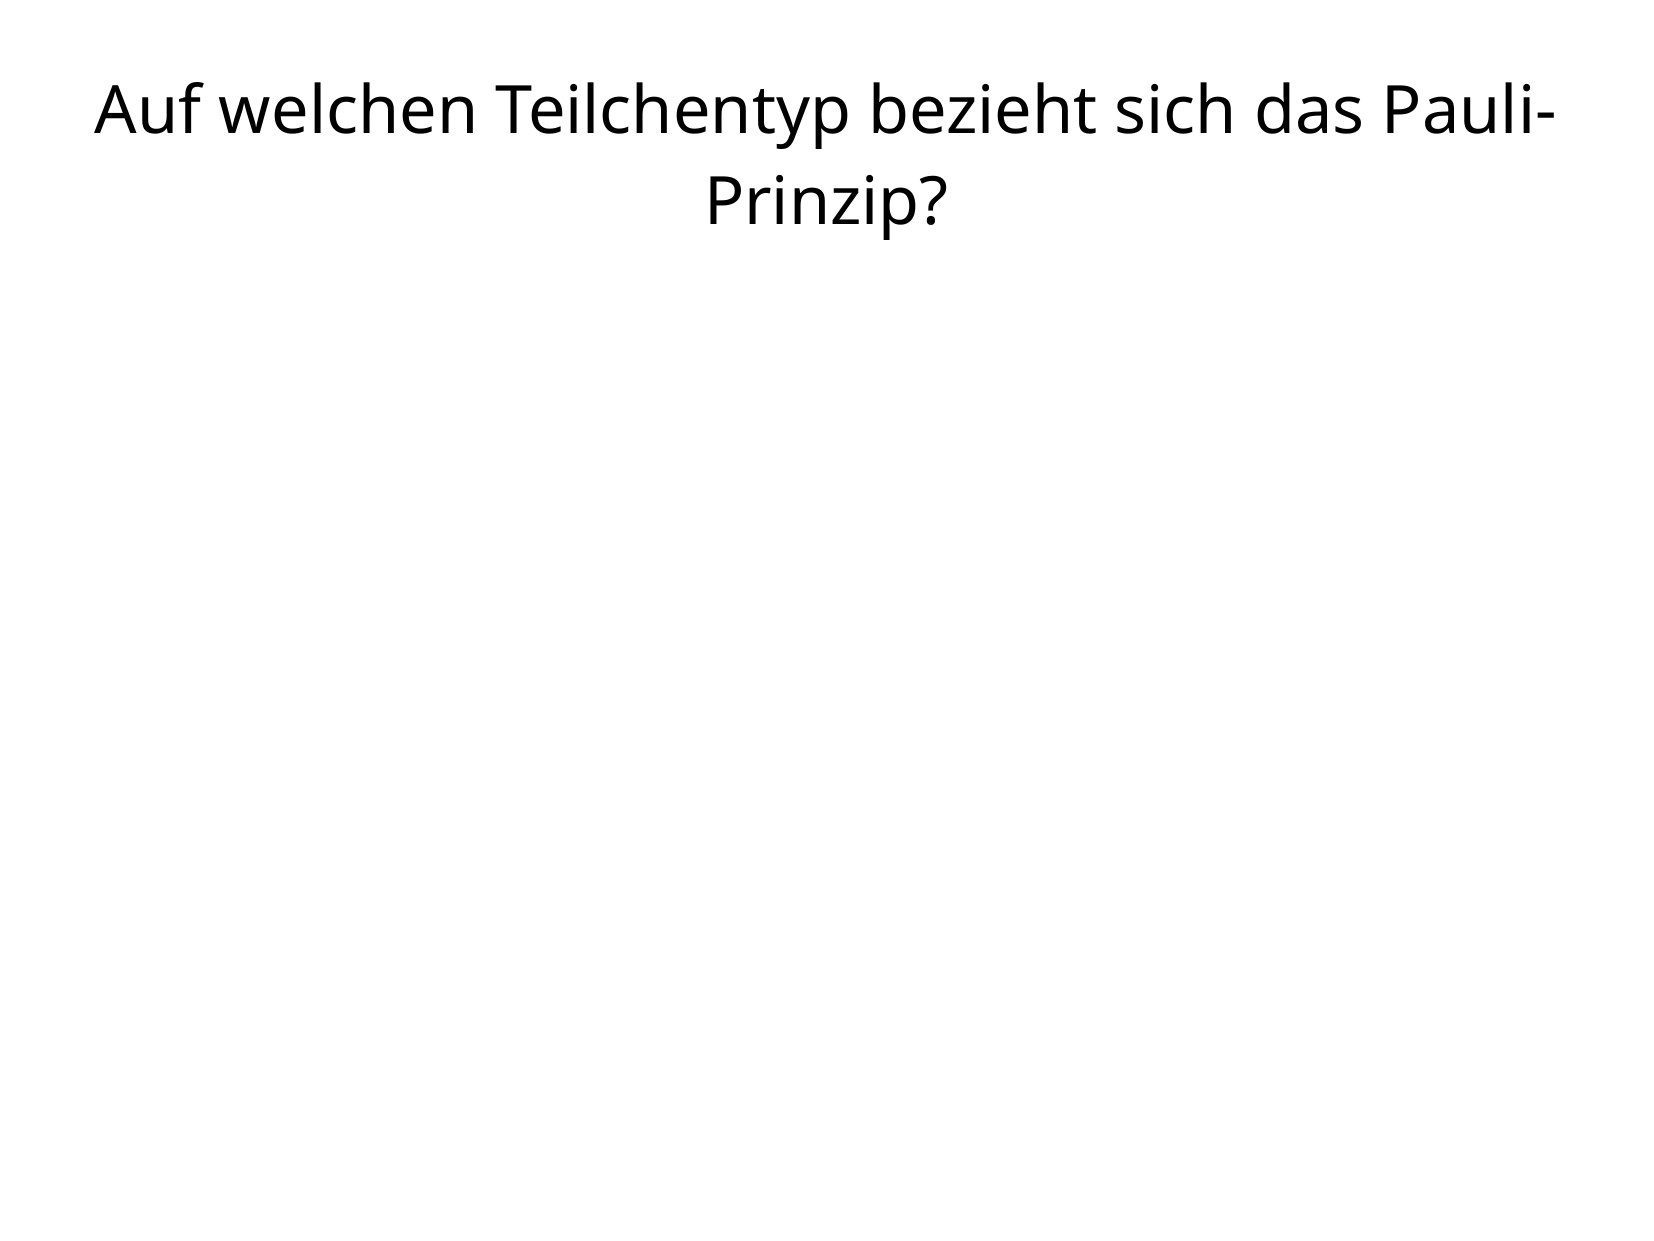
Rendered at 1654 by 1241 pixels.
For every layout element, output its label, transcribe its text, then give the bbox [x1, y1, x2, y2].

title Auf welchen Teilchentyp bezieht sich das Pauli-Prinzip? [82, 49, 1571, 257]
